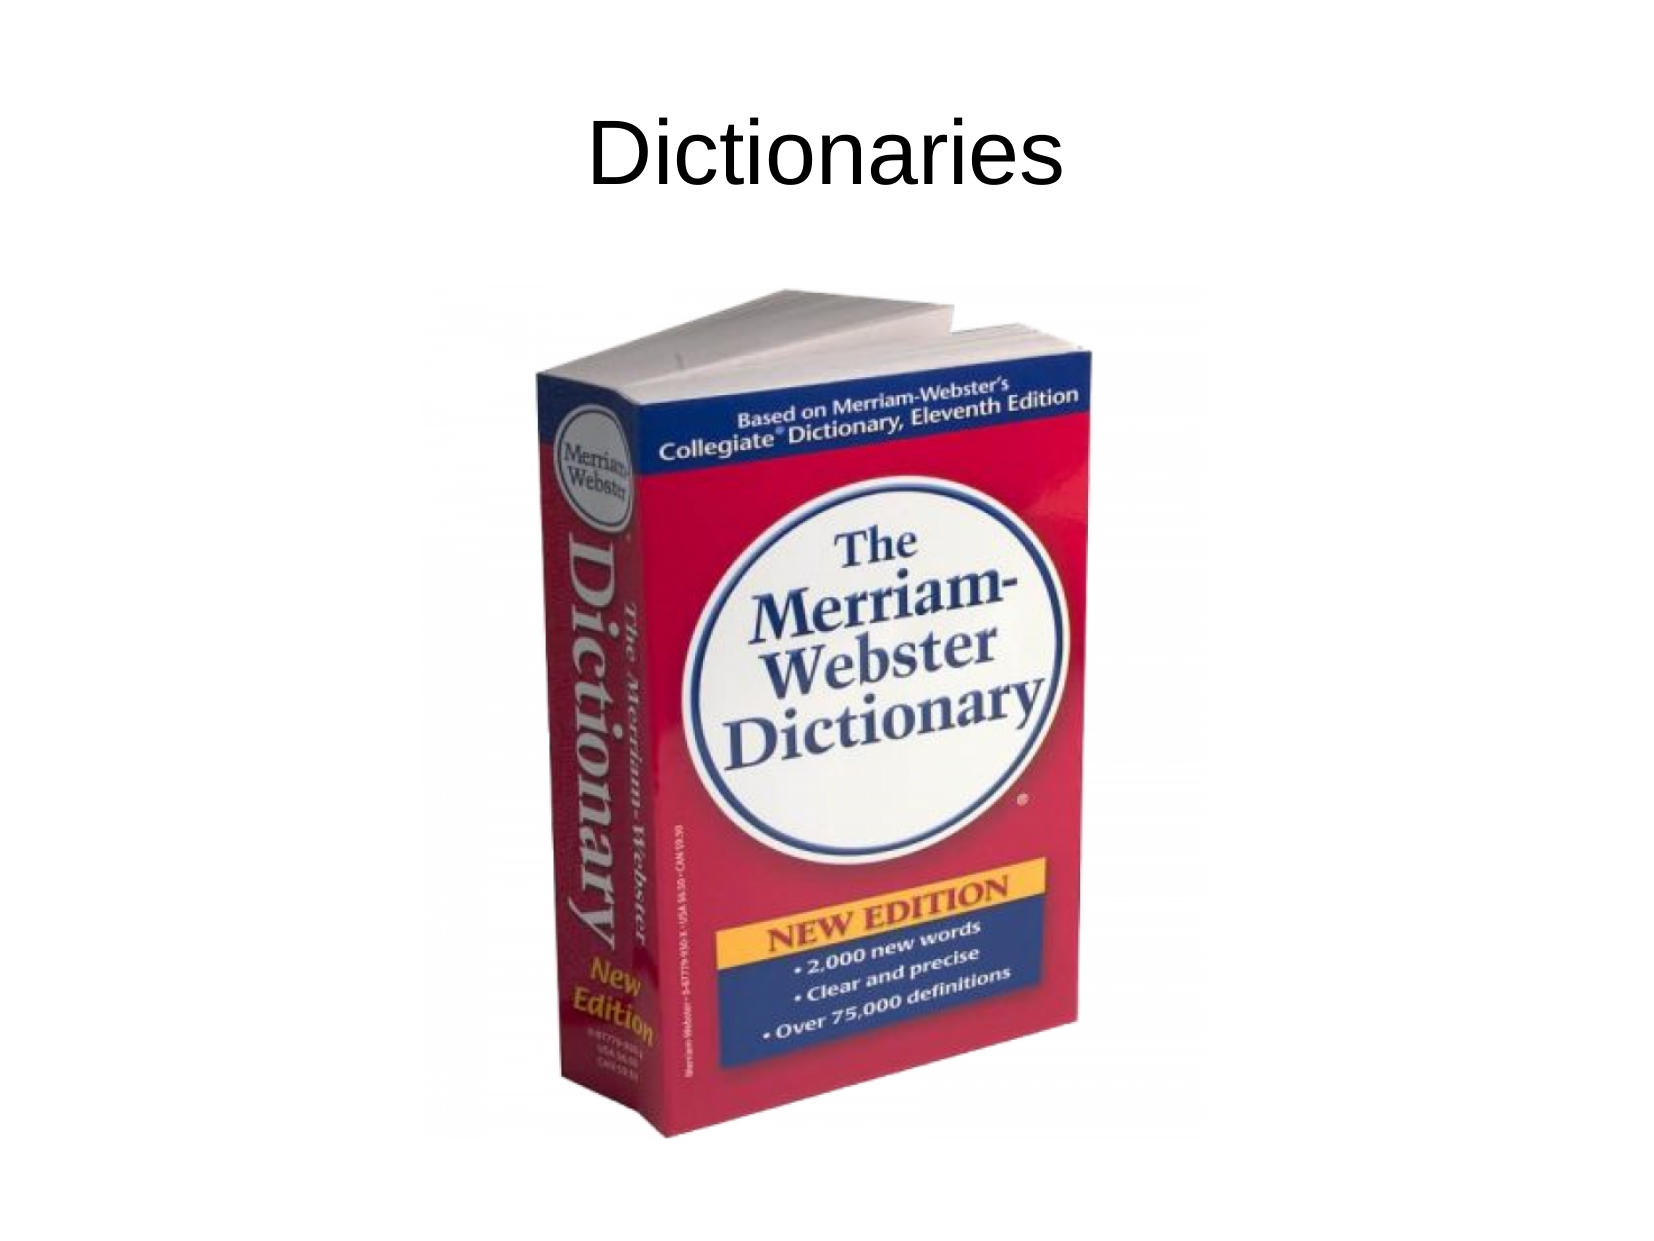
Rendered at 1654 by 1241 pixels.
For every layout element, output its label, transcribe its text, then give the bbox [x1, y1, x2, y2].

picture [420, 285, 1206, 1141]
title Dictionaries [82, 49, 1571, 257]
